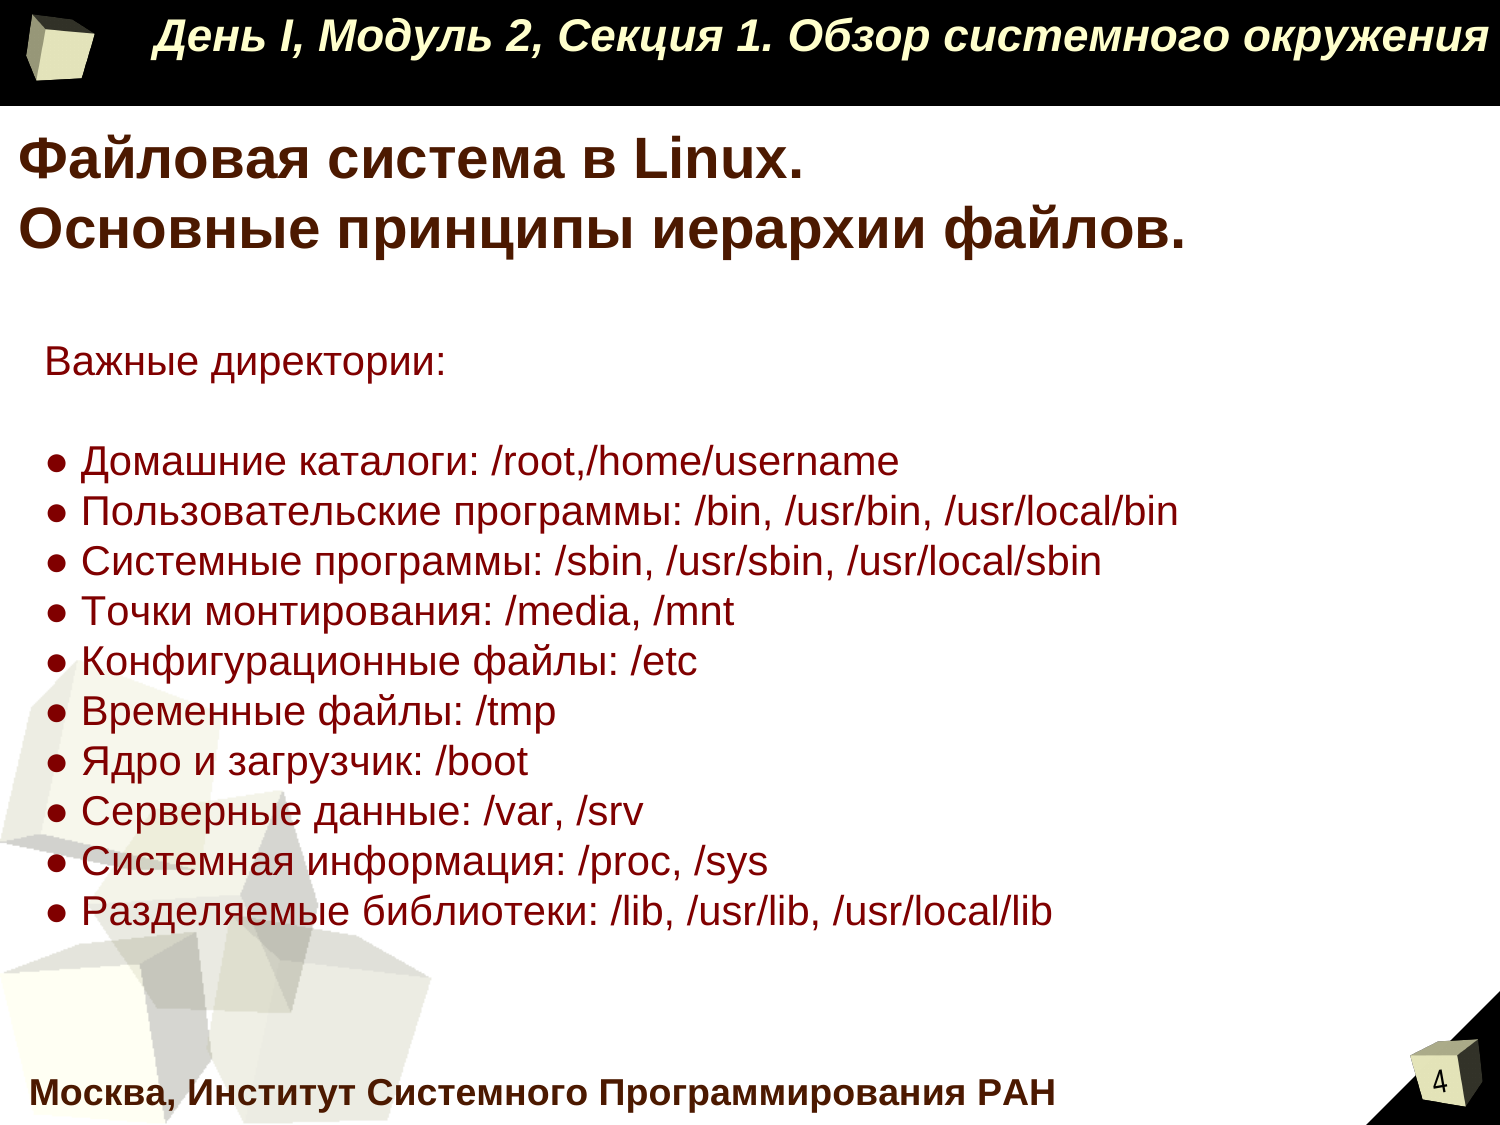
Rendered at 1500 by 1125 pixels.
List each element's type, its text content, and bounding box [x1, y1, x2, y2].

text_box Важные директории: ● Домашние каталоги: /root,/home/username ● Пользовательские программы: /bin, /usr/bin, /usr/local/bin ● Системные программы: /sbin, /usr/sbin, /usr/local/sbin ● Точки монтирования: /media, /mnt ● Конфигурационные файлы: /etc ● Временные файлы: /tmp ● Ядро и загрузчик: /boot ● Серверные данные: /var, /srv ● Системная информация: /proc, /sys ● Разделяемые библиотеки: /lib, /usr/lib, /usr/local/lib [29, 326, 1459, 942]
text_box Файловая система в Linux. Основные принципы иерархии файлов. [4, 112, 1500, 268]
picture [0, 659, 433, 1125]
picture [423, 1088, 433, 1102]
